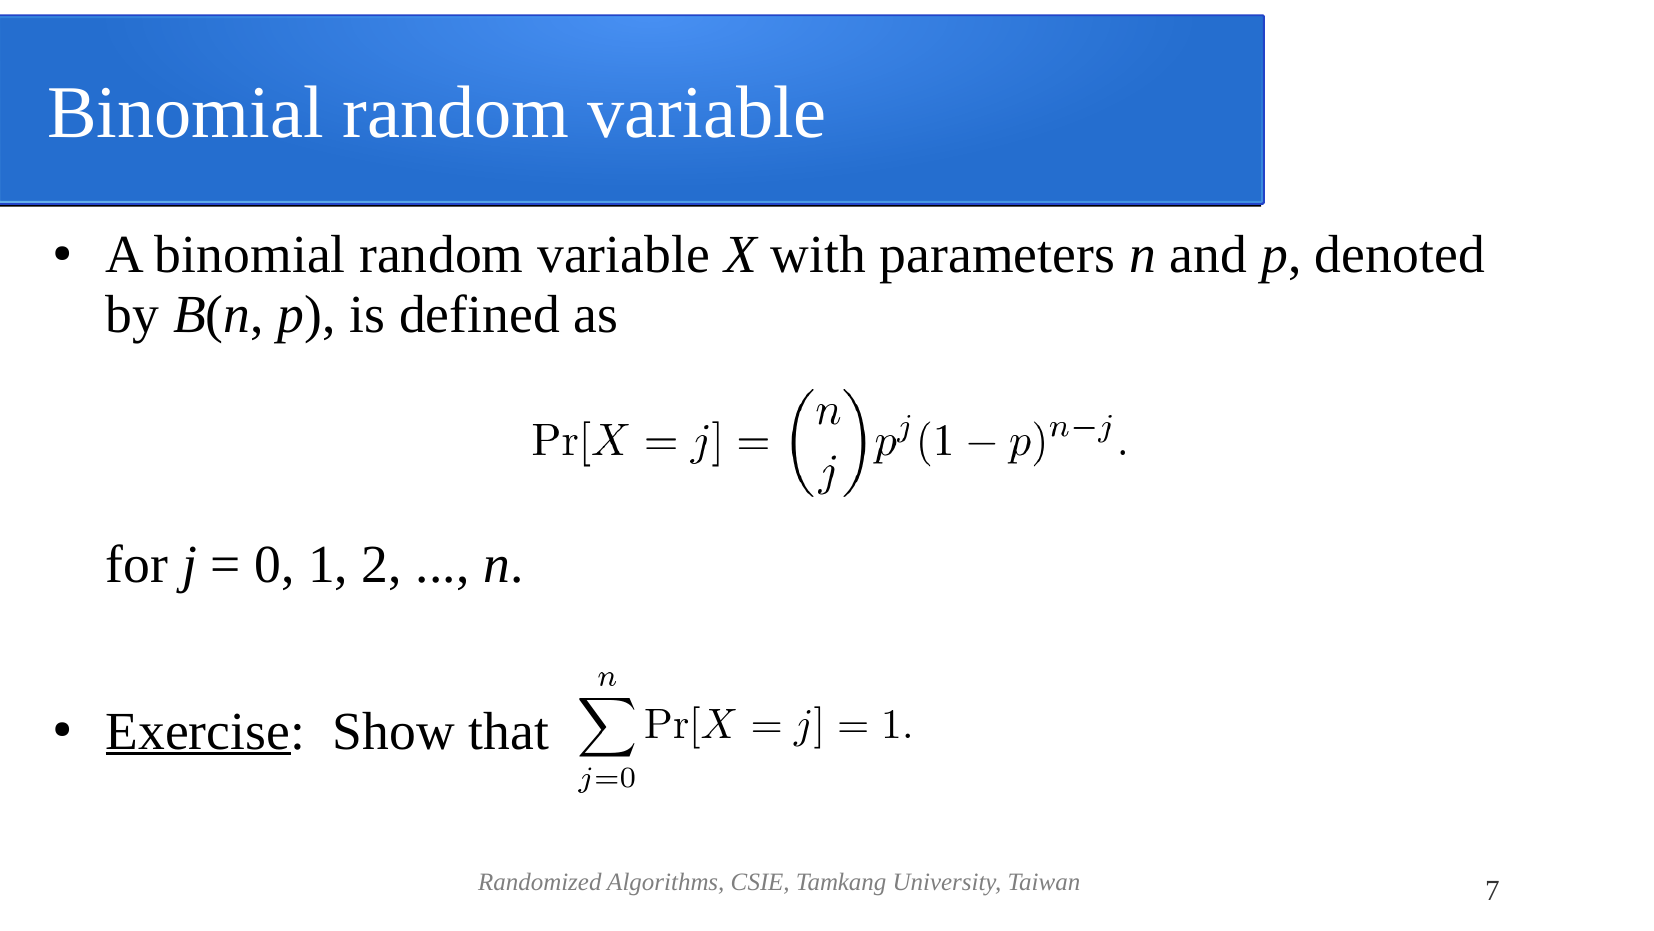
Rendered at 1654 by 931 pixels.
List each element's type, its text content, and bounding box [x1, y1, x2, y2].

picture [532, 389, 1125, 497]
title Binomial random variable [47, 35, 1199, 189]
list A binomial random variable X with parameters n and p, denoted by B(n, p), is defined as for j = 0, 1, 2, ..., n. Exercise: Show that [35, 224, 1524, 764]
picture [578, 672, 910, 793]
